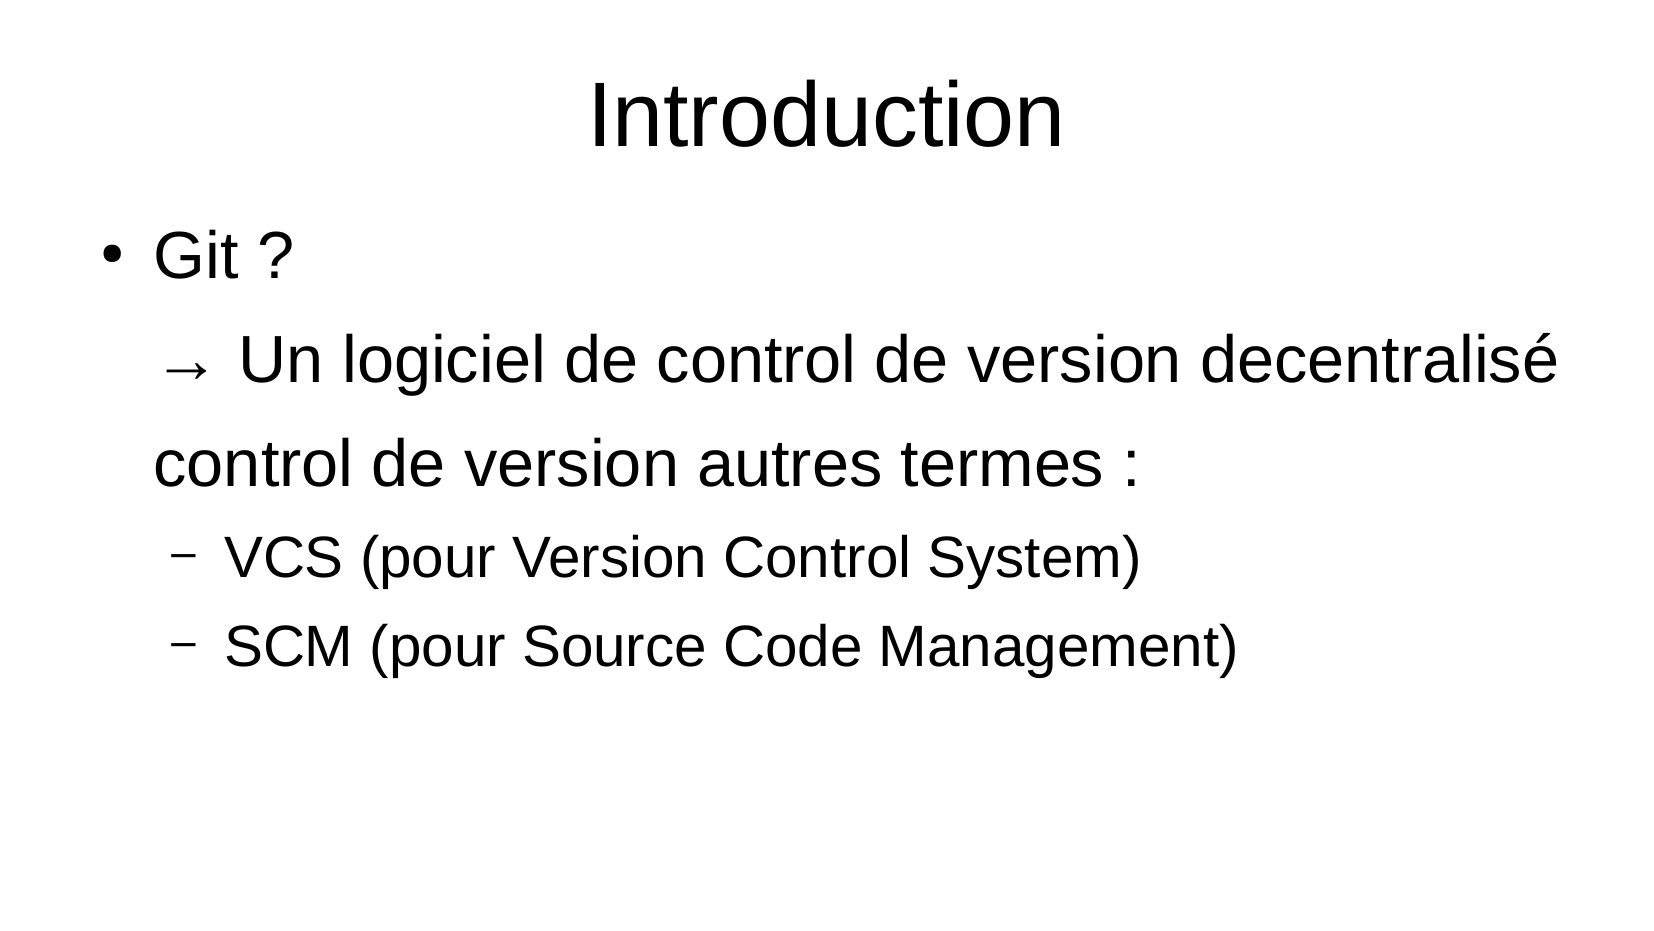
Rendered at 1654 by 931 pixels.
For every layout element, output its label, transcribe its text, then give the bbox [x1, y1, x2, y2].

list Git ? → Un logiciel de control de version decentralisé control de version autres termes : VCS (pour Version Control System) SCM (pour Source Code Management) [82, 217, 1571, 758]
title Introduction [82, 37, 1571, 193]
